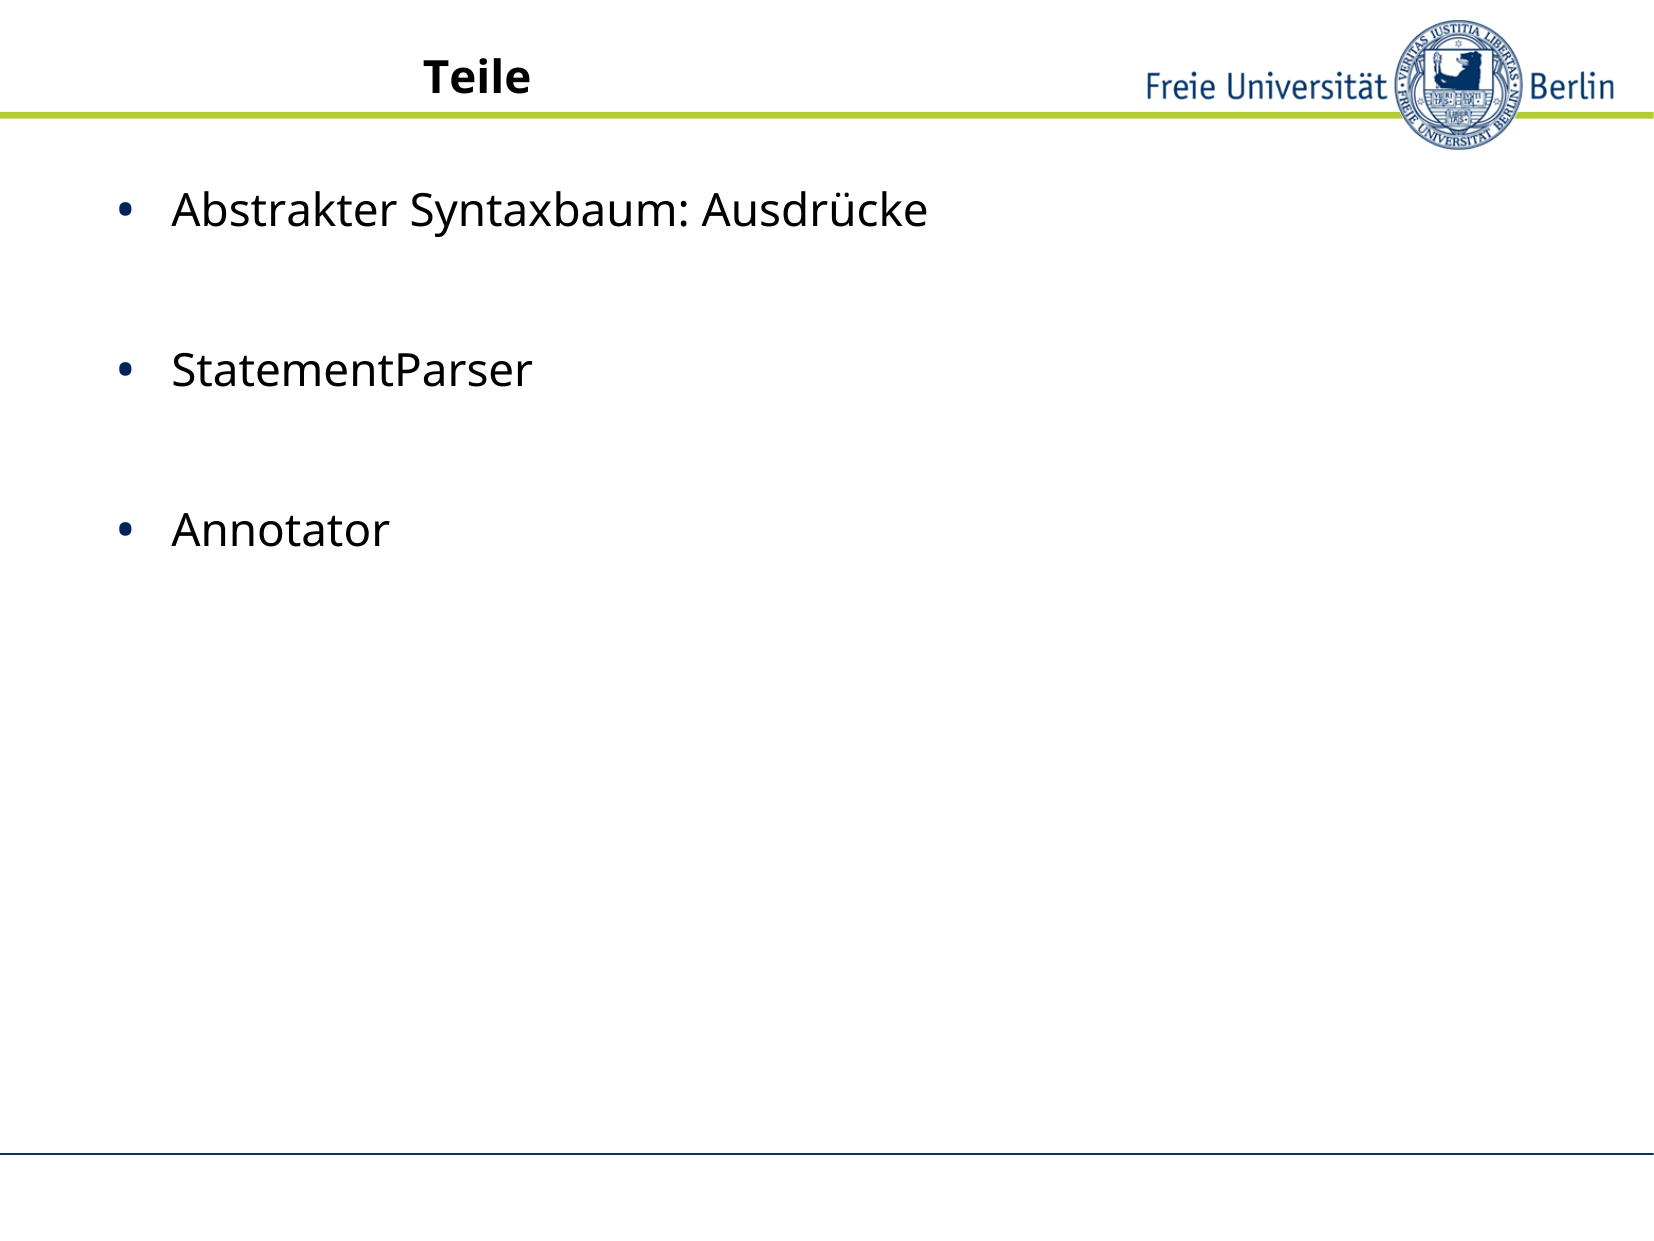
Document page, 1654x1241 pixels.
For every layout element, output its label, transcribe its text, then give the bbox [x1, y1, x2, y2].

title Teile [422, 0, 1654, 152]
list Abstrakter Syntaxbaum: Ausdrücke StatementParser Annotator [115, 177, 1418, 680]
